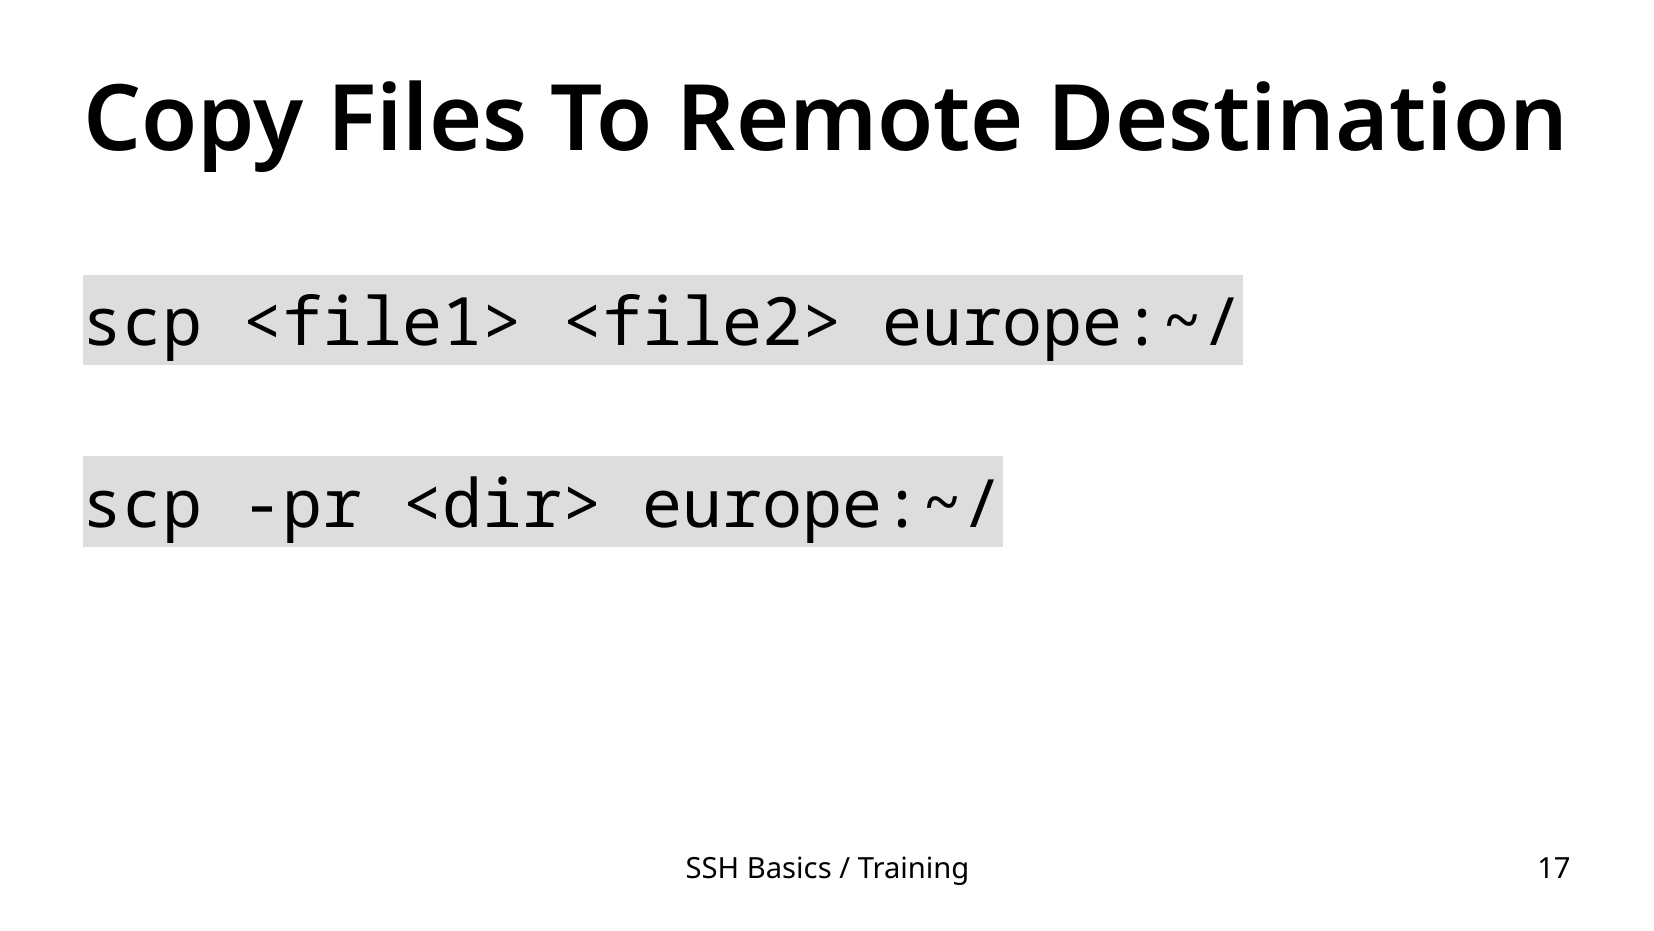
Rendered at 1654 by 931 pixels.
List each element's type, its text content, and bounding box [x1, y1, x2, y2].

subtitle scp <file1> <file2> europe:~/ scp -pr <dir> europe:~/ [82, 274, 1571, 657]
title Copy Files To Remote Destination [82, 37, 1571, 193]
